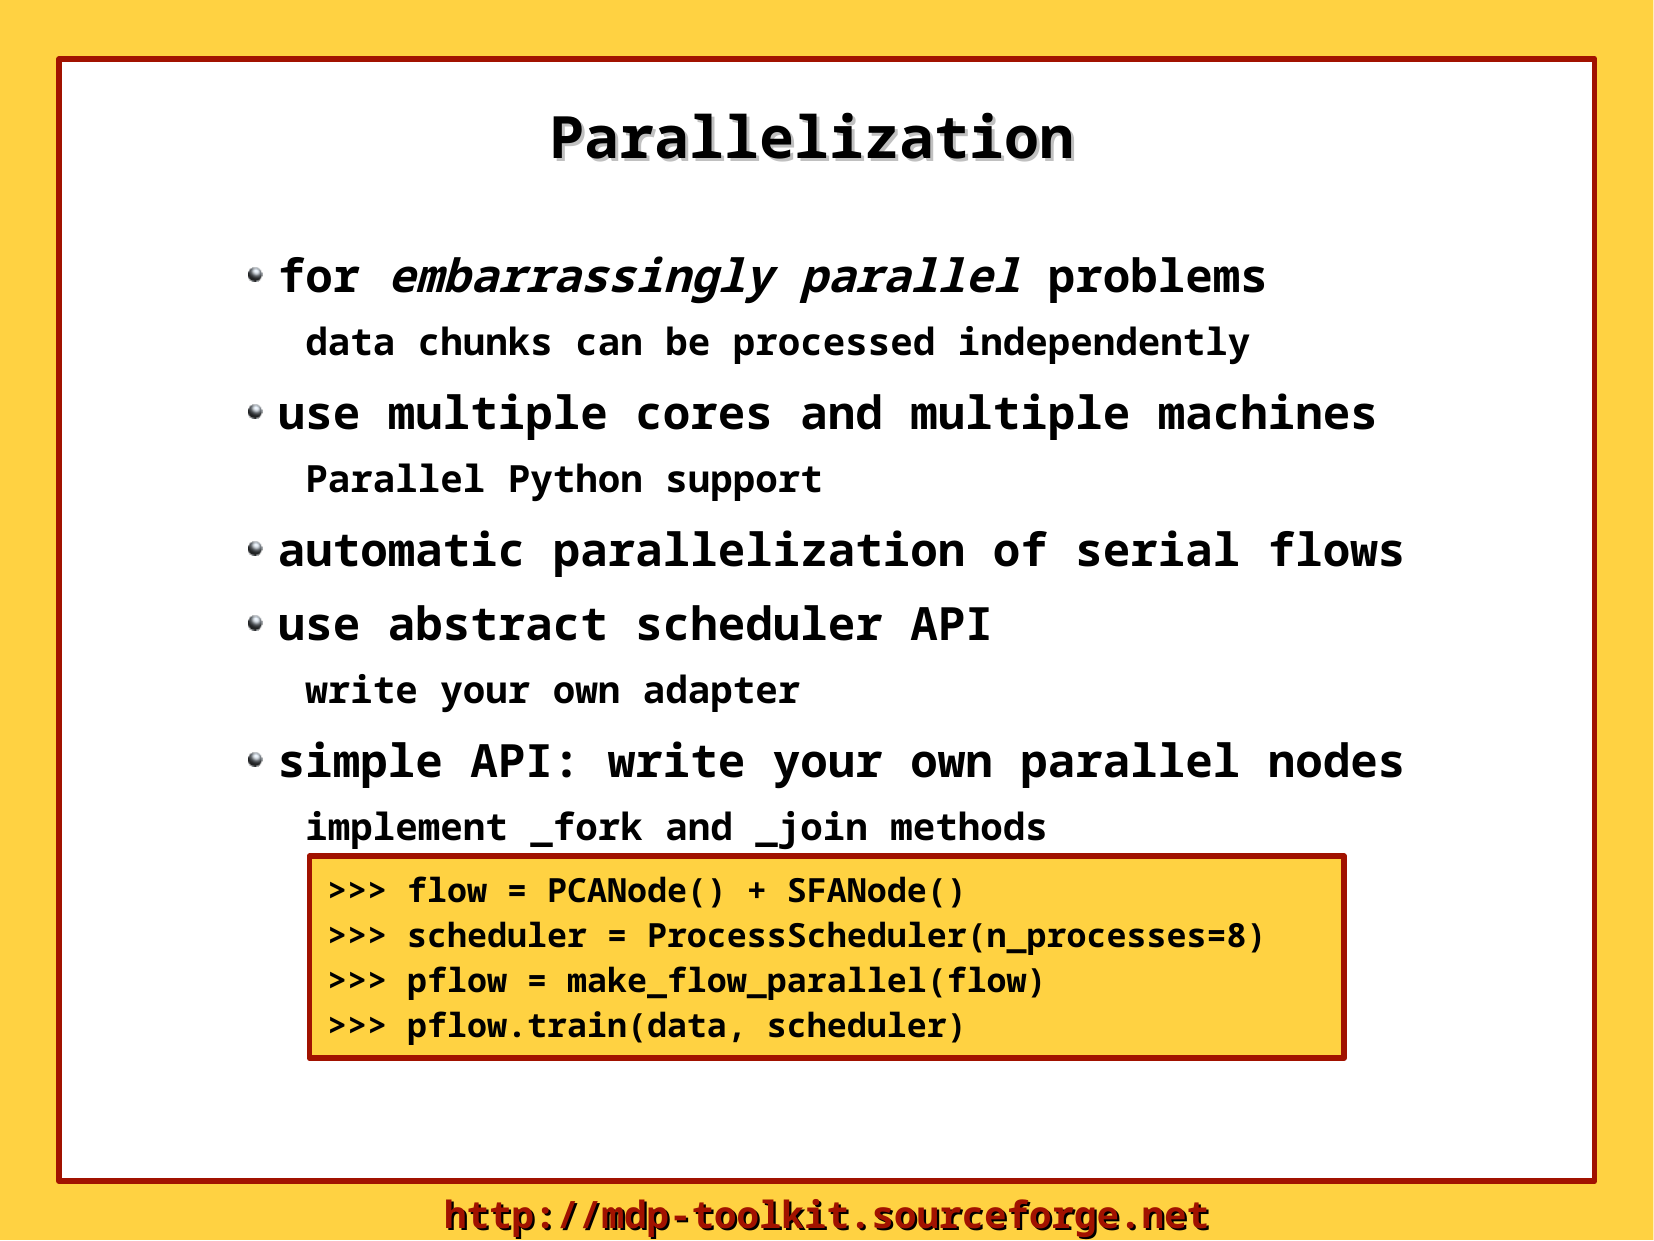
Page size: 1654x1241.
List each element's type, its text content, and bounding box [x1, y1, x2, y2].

text_box Parallelization [88, 88, 1536, 173]
text_box >>> flow = PCANode() + SFANode() >>> scheduler = ProcessScheduler(n_processes=8) >>> pflow = make_flow_parallel(flow) >>> pflow.train(data, scheduler) [309, 856, 1345, 1037]
text_box for embarrassingly parallel problems data chunks can be processed independently use multiple cores and multiple machines Parallel Python support automatic parallelization of serial flows use abstract scheduler API write your own adapter simple API: write your own parallel nodes implement _fork and _join methods [233, 236, 1421, 789]
